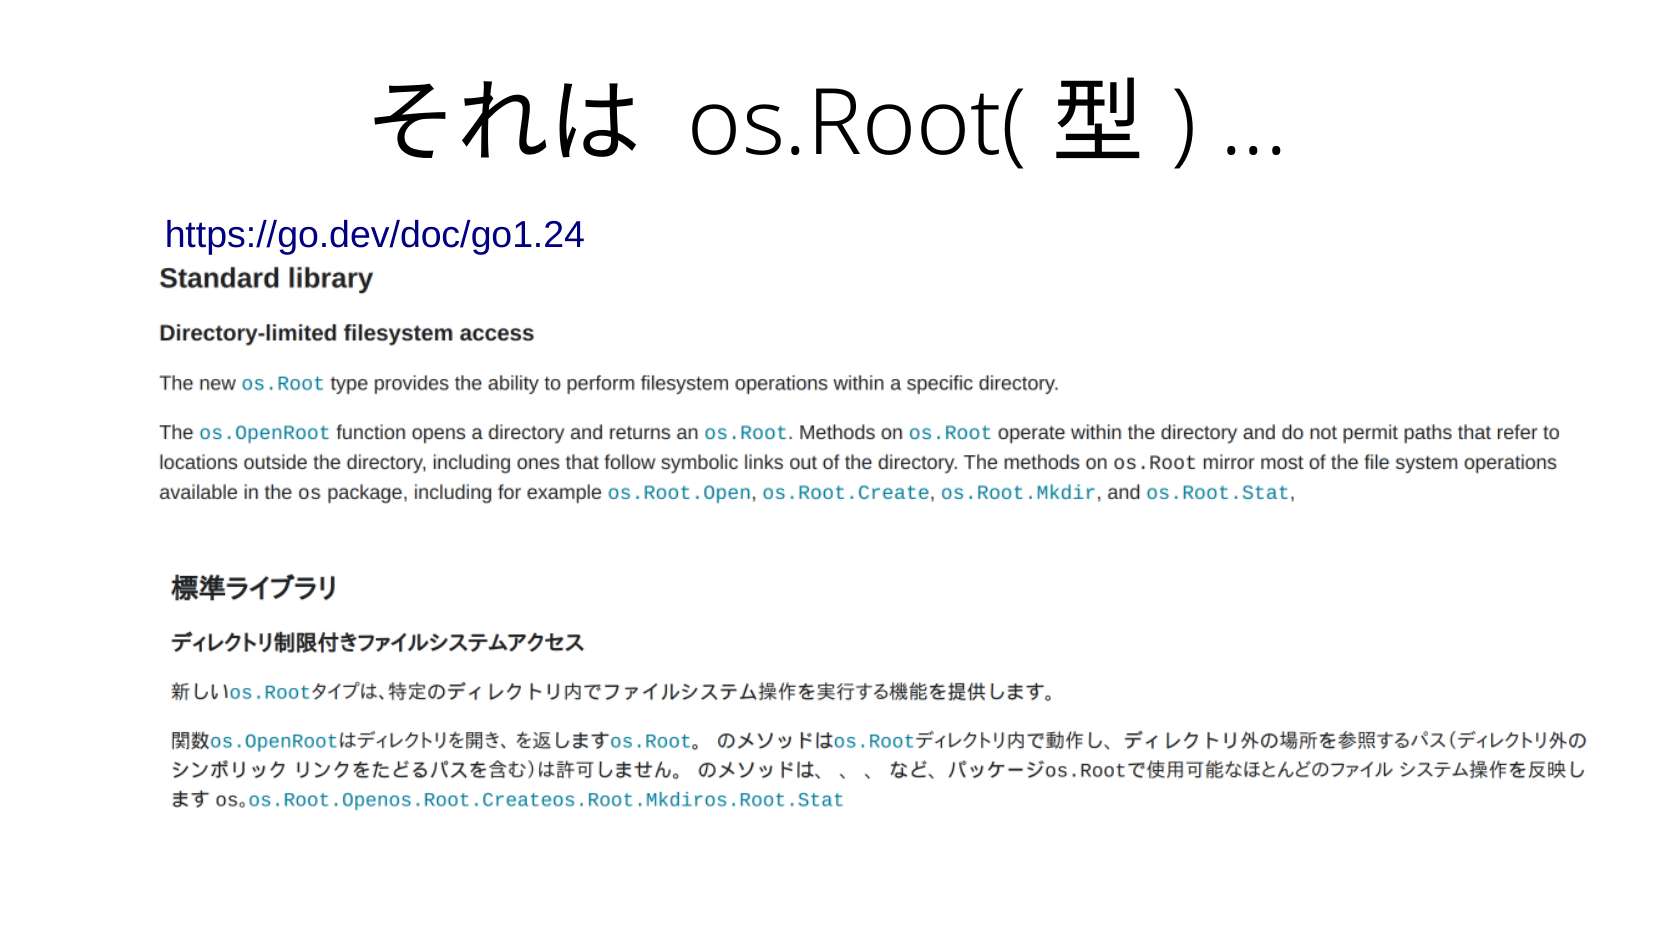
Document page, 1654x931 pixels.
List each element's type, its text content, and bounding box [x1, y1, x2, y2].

picture [146, 565, 1613, 826]
text_box https://go.dev/doc/go1.24 [150, 205, 601, 263]
picture [150, 262, 1579, 524]
title それは os.Root(型) ... [82, 37, 1571, 193]
